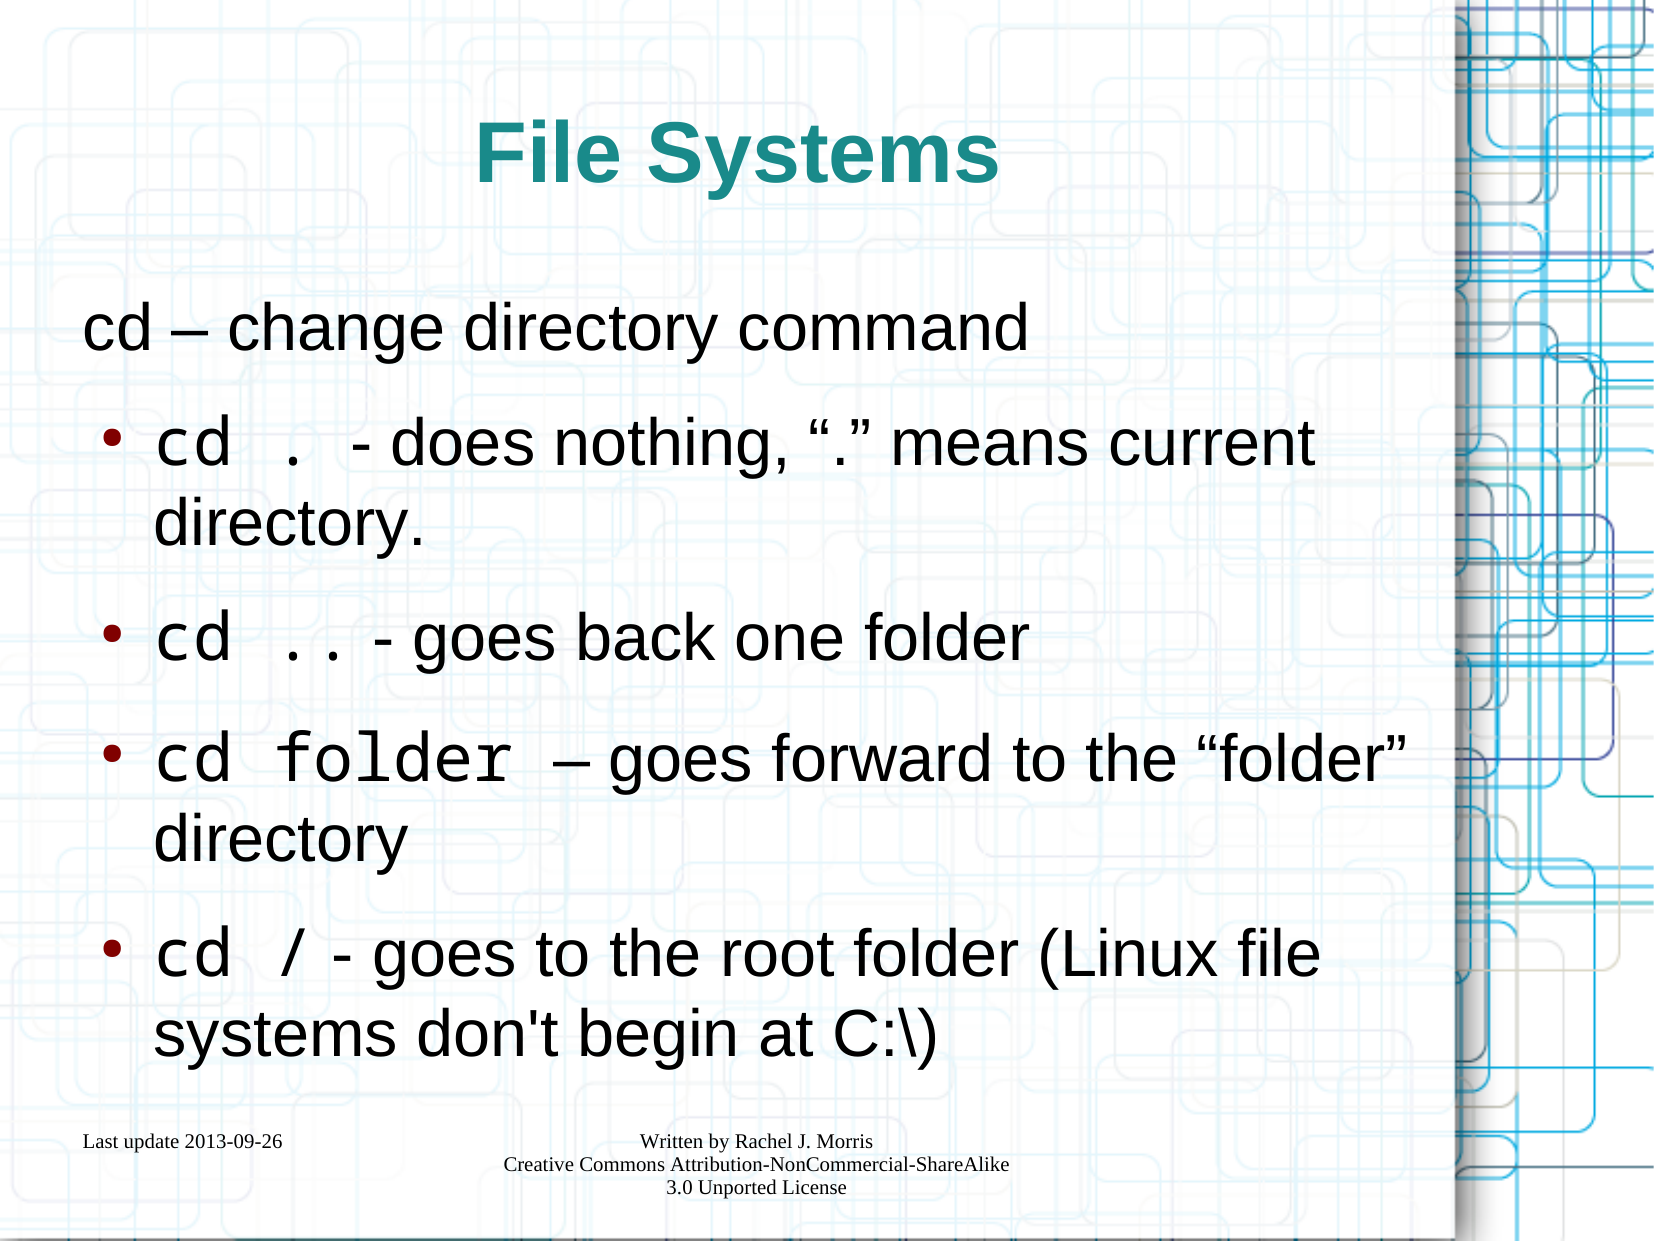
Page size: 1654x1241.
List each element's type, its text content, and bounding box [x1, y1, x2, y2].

title File Systems [59, 49, 1418, 257]
list cd – change directory command cd . - does nothing, “.” means current directory. cd .. - goes back one folder cd folder – goes forward to the “folder” directory cd / - goes to the root folder (Linux file systems don't begin at C:\) [82, 290, 1418, 1021]
picture [0, 0, 1654, 1241]
